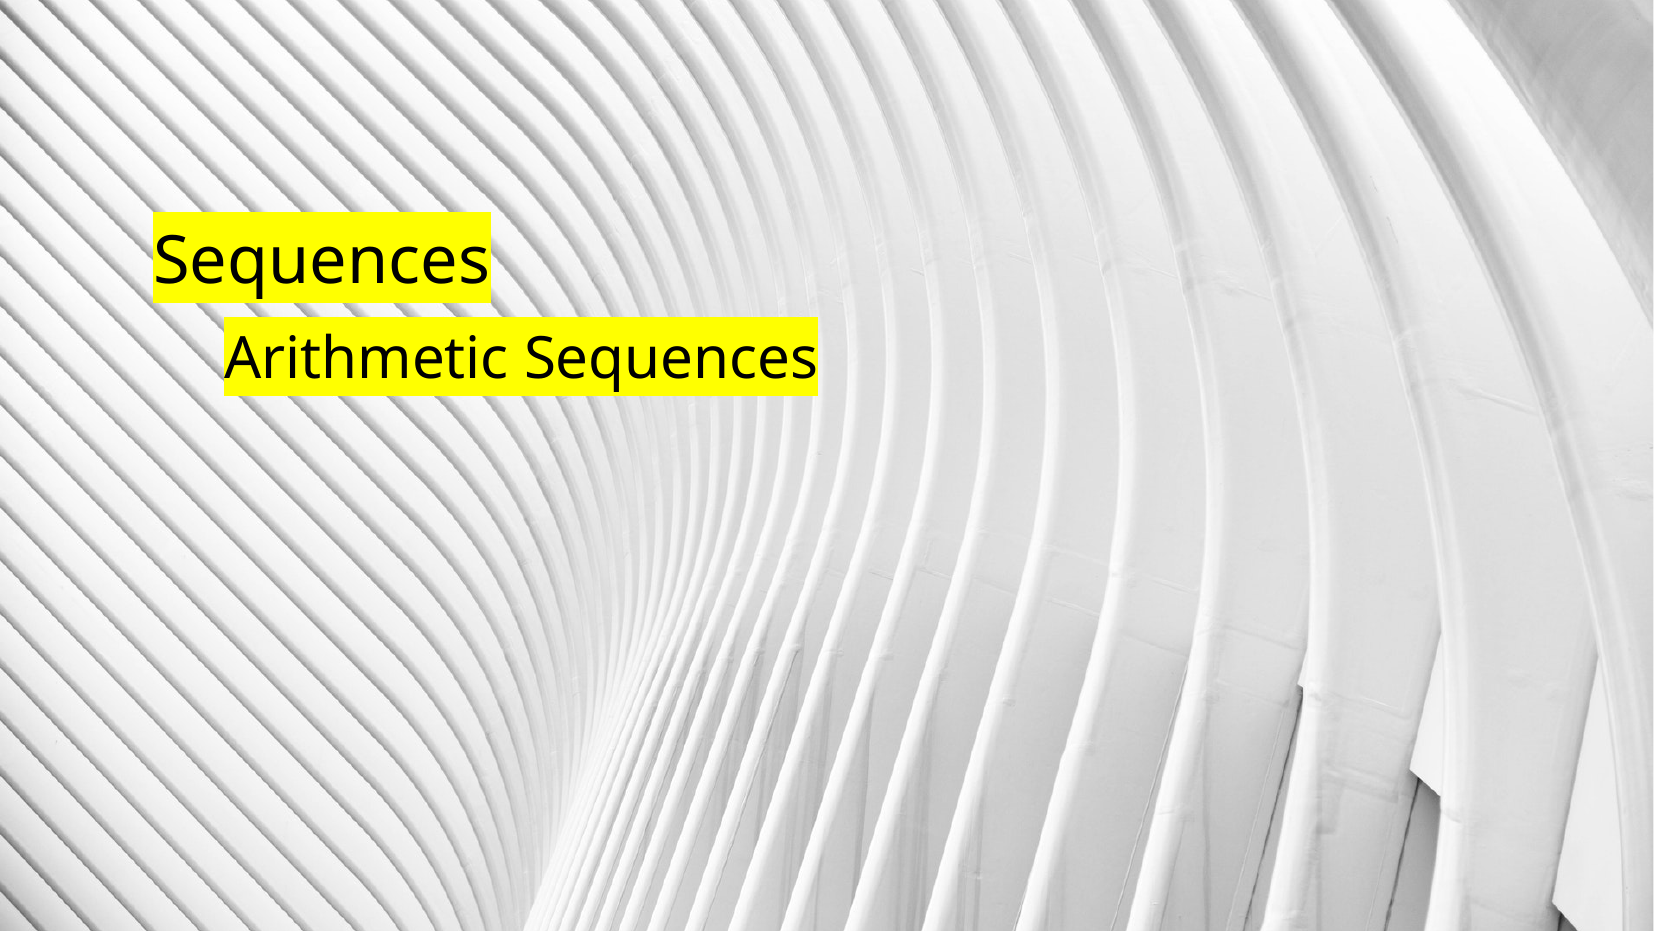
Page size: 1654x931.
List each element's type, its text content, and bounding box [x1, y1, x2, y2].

list Sequences Arithmetic Sequences [82, 217, 1571, 839]
picture [0, 0, 1654, 931]
